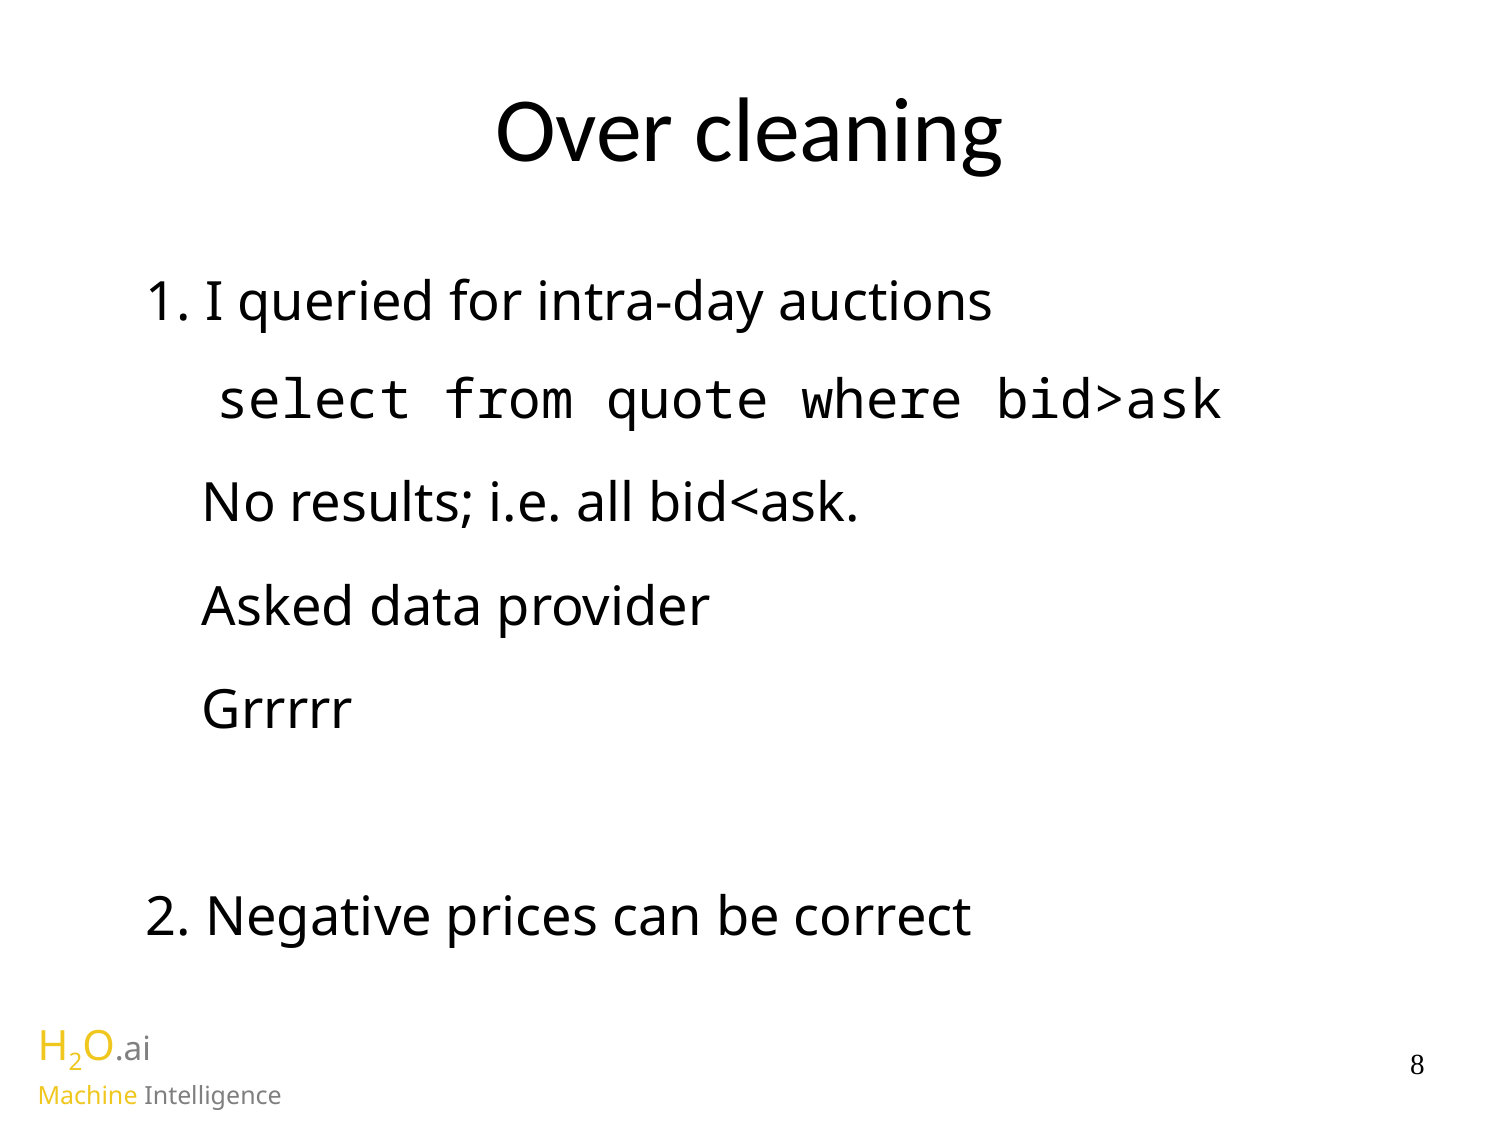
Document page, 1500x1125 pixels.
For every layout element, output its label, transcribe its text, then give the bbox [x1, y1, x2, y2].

title Over cleaning [75, 15, 1425, 262]
list 1. I queried for intra-day auctions select from quote where bid>ask No results; i.e. all bid<ask. Asked data provider Grrrrr 2. Negative prices can be correct [75, 262, 1425, 1125]
